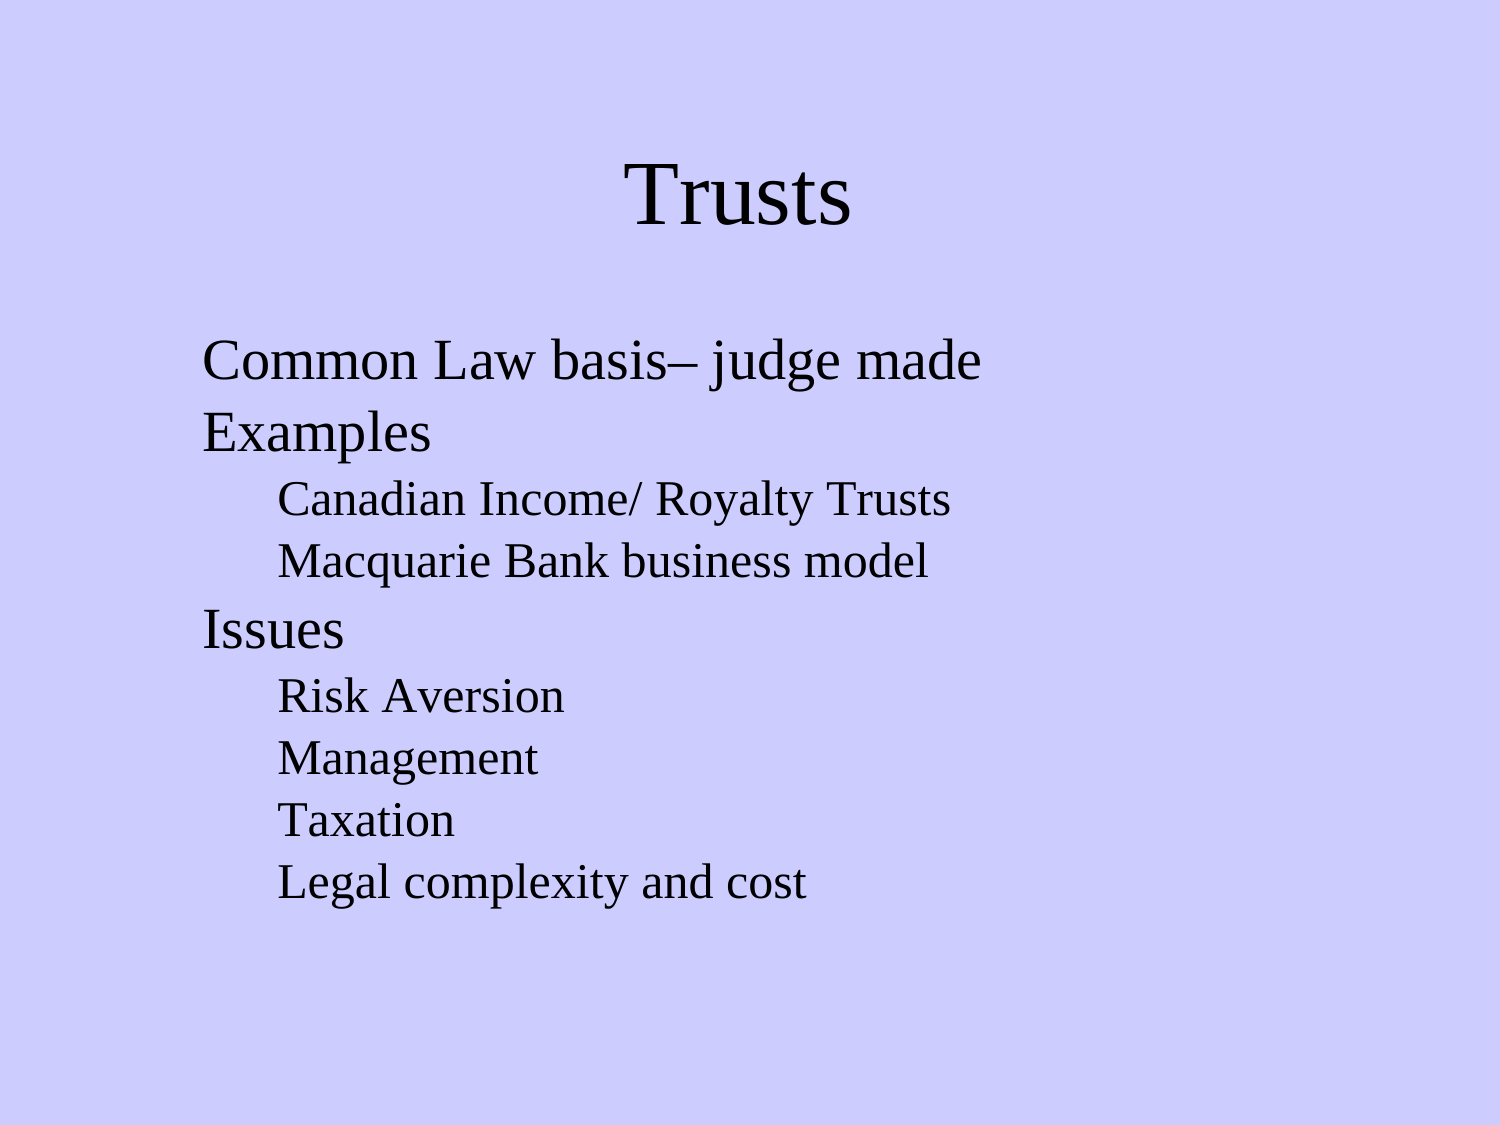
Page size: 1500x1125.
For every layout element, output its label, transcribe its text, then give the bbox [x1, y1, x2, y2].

list Common Law basis– judge made Examples Canadian Income/ Royalty Trusts Macquarie Bank business model Issues Risk Aversion Management Taxation Legal complexity and cost [112, 324, 1388, 1001]
title Trusts [112, 99, 1388, 288]
